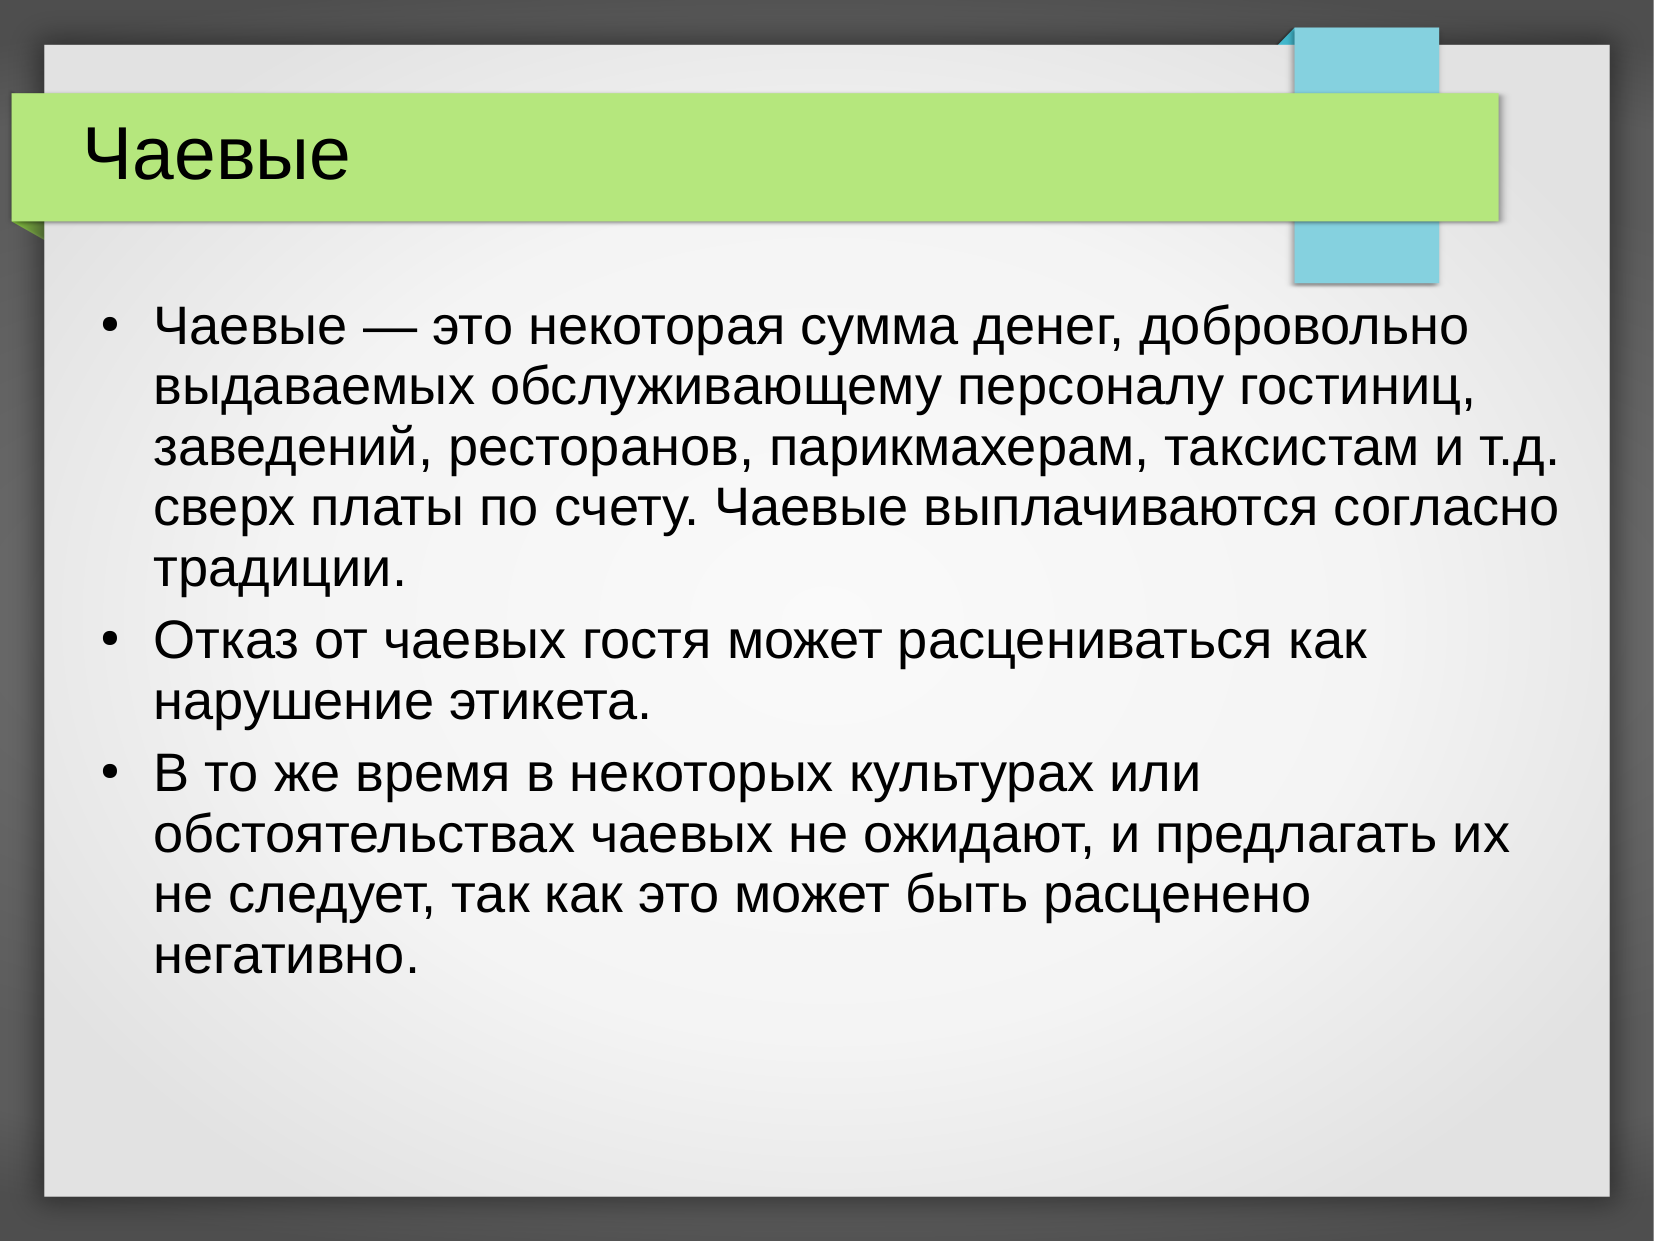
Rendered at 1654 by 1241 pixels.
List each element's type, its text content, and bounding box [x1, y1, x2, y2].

list Чаевые — это некоторая сумма денег, добровольно выдаваемых обслуживающему персоналу гостиниц, заведений, ресторанов, парикмахерам, таксистам и т.д. сверх платы по счету. Чаевые выплачиваются согласно традиции. Отказ от чаевых гостя может расцениваться как нарушение этикета. В то же время в некоторых культурах или обстоятельствах чаевых не ожидают, и предлагать их не следует, так как это может быть расценено негативно. [82, 295, 1571, 1015]
title Чаевые [82, 94, 1264, 213]
picture [0, 0, 1654, 1241]
